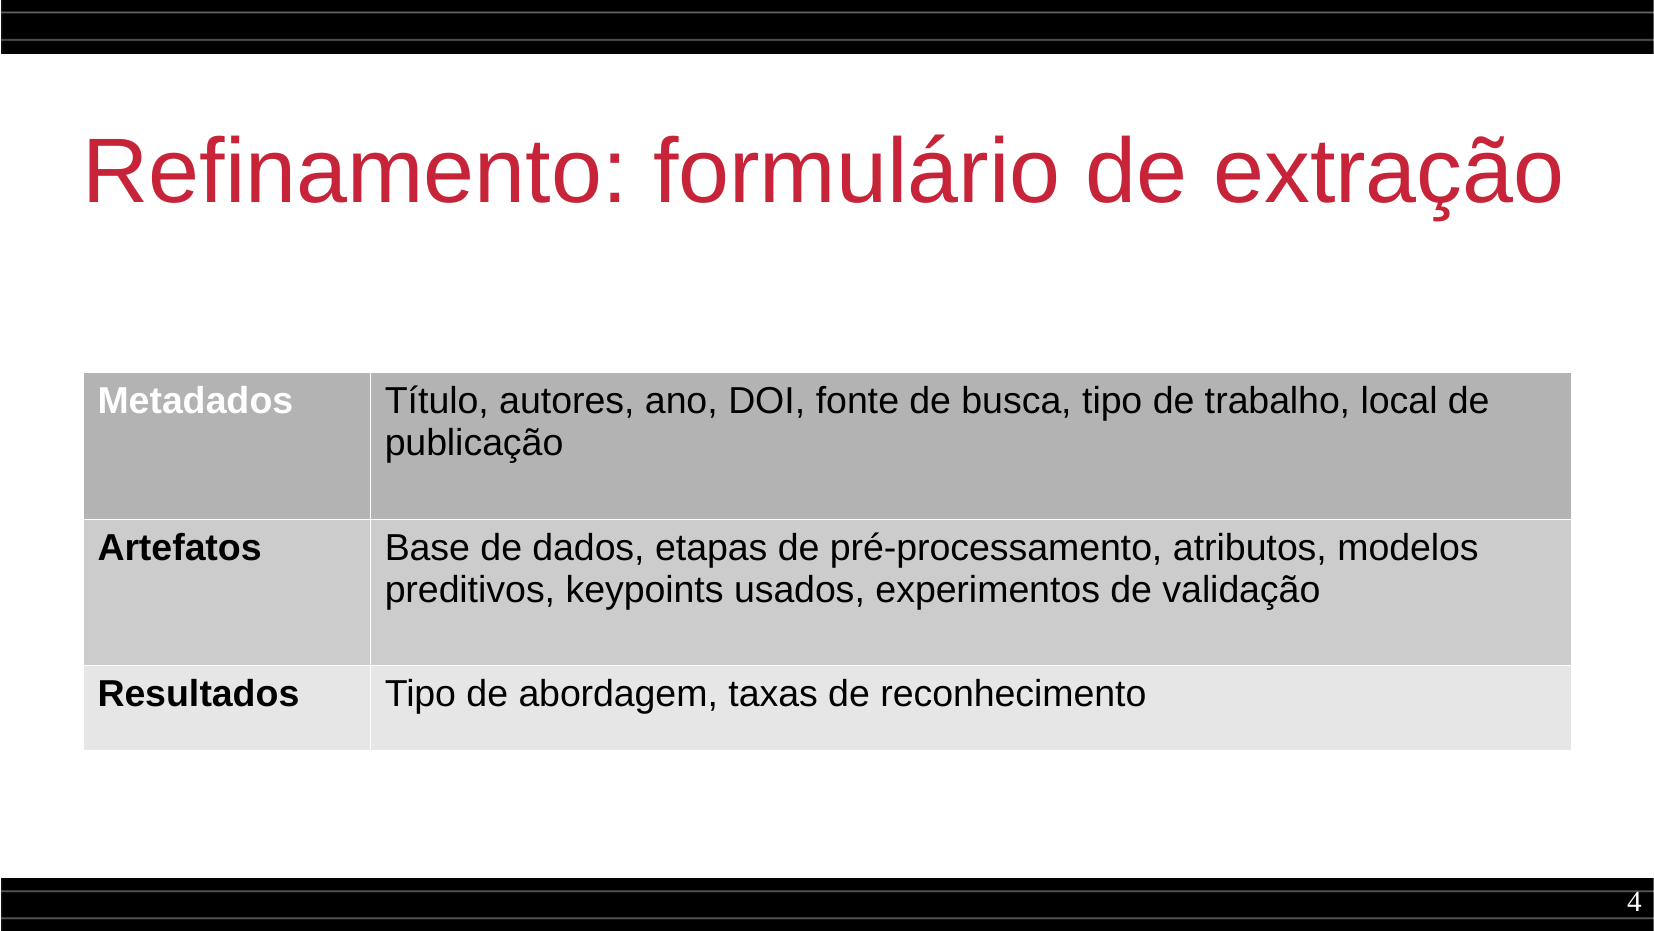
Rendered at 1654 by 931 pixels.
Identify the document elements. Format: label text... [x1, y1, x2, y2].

title Refinamento: formulário de extração [82, 92, 1571, 249]
table_cell Base de dados, etapas de pré-processamento, atributos, modelos preditivos, keypoints usados, experimentos de validação [371, 520, 1571, 665]
table_header Metadados [84, 373, 370, 519]
table_cell Artefatos [84, 520, 370, 665]
table_cell Resultados [84, 666, 370, 750]
table_header Título, autores, ano, DOI, fonte de busca, tipo de trabalho, local de publicação [371, 373, 1571, 519]
picture [1, 878, 1654, 931]
table_cell Tipo de abordagem, taxas de reconhecimento [371, 666, 1571, 750]
picture [1, 0, 1654, 54]
